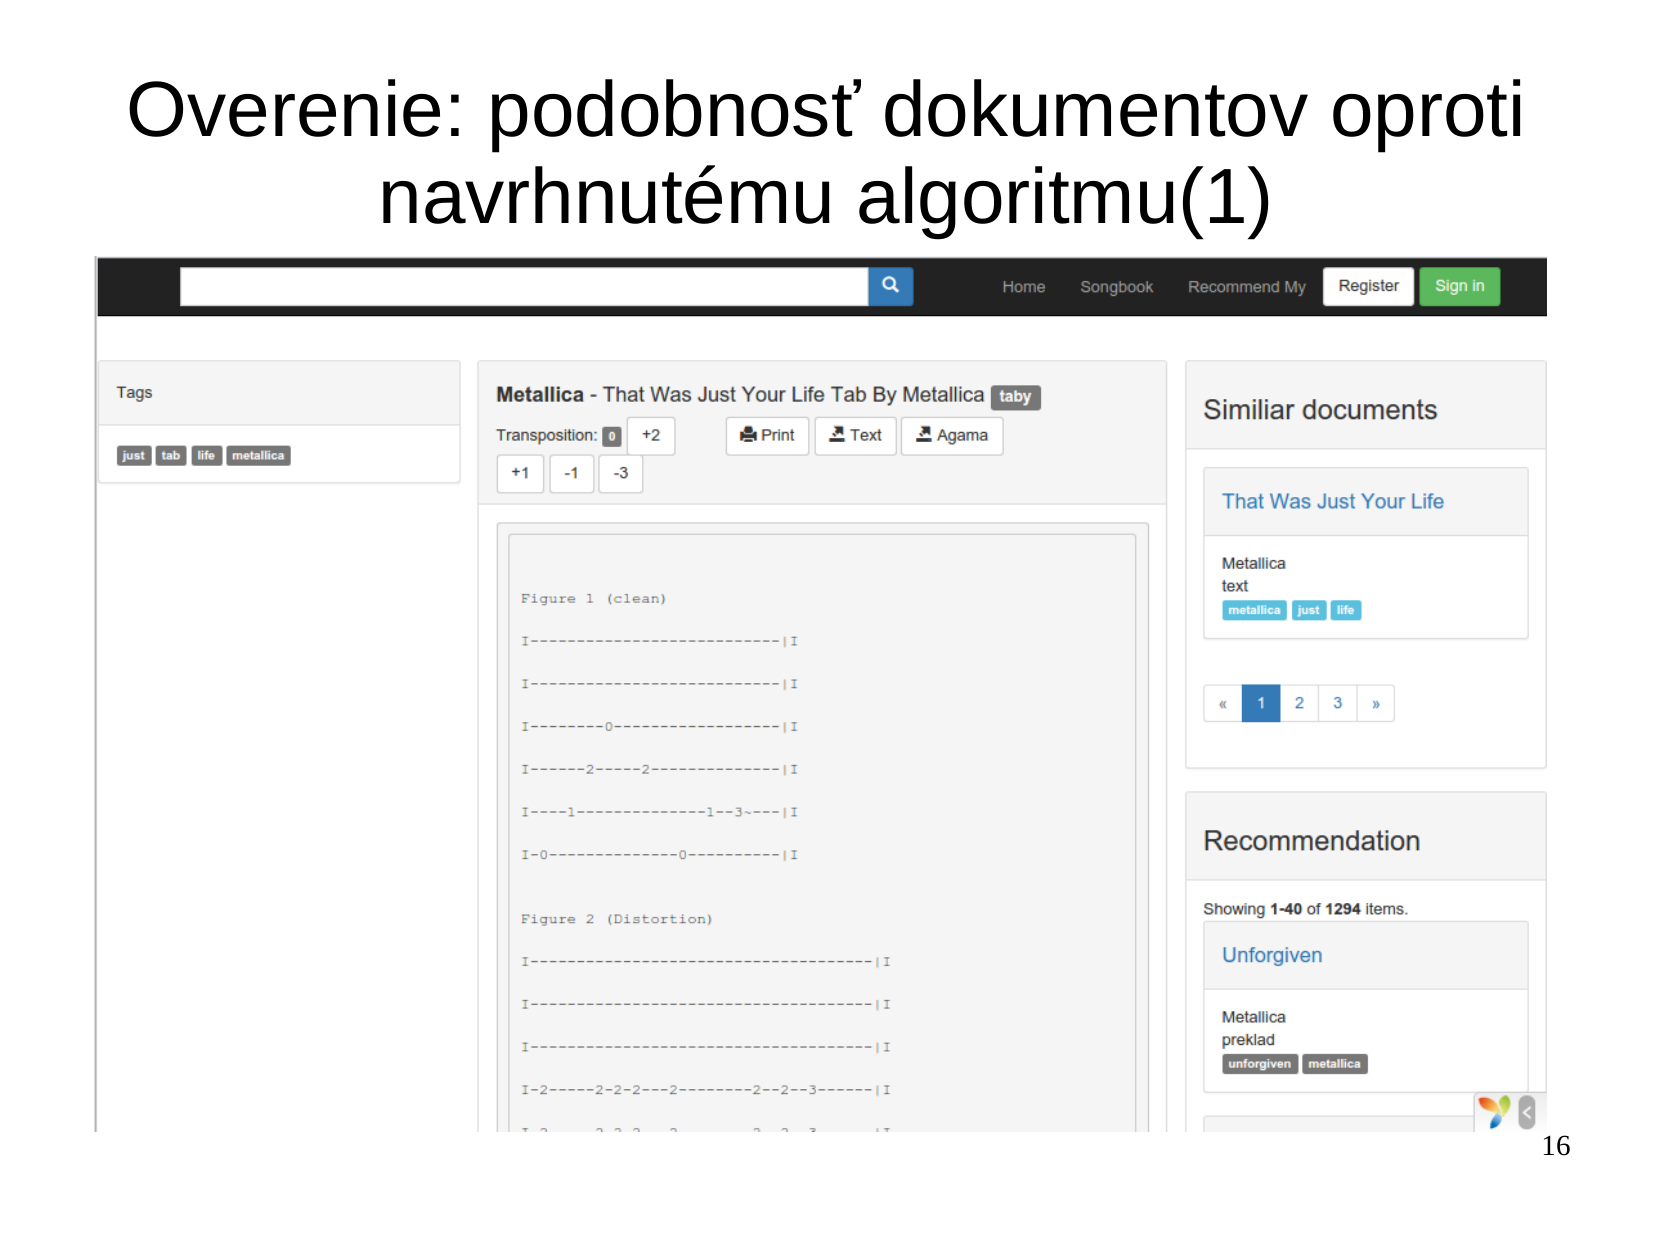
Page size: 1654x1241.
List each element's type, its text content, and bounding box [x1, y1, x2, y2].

title Overenie: podobnosť dokumentov oproti navrhnutému algoritmu(1) [82, 49, 1571, 257]
picture [94, 256, 1547, 1132]
